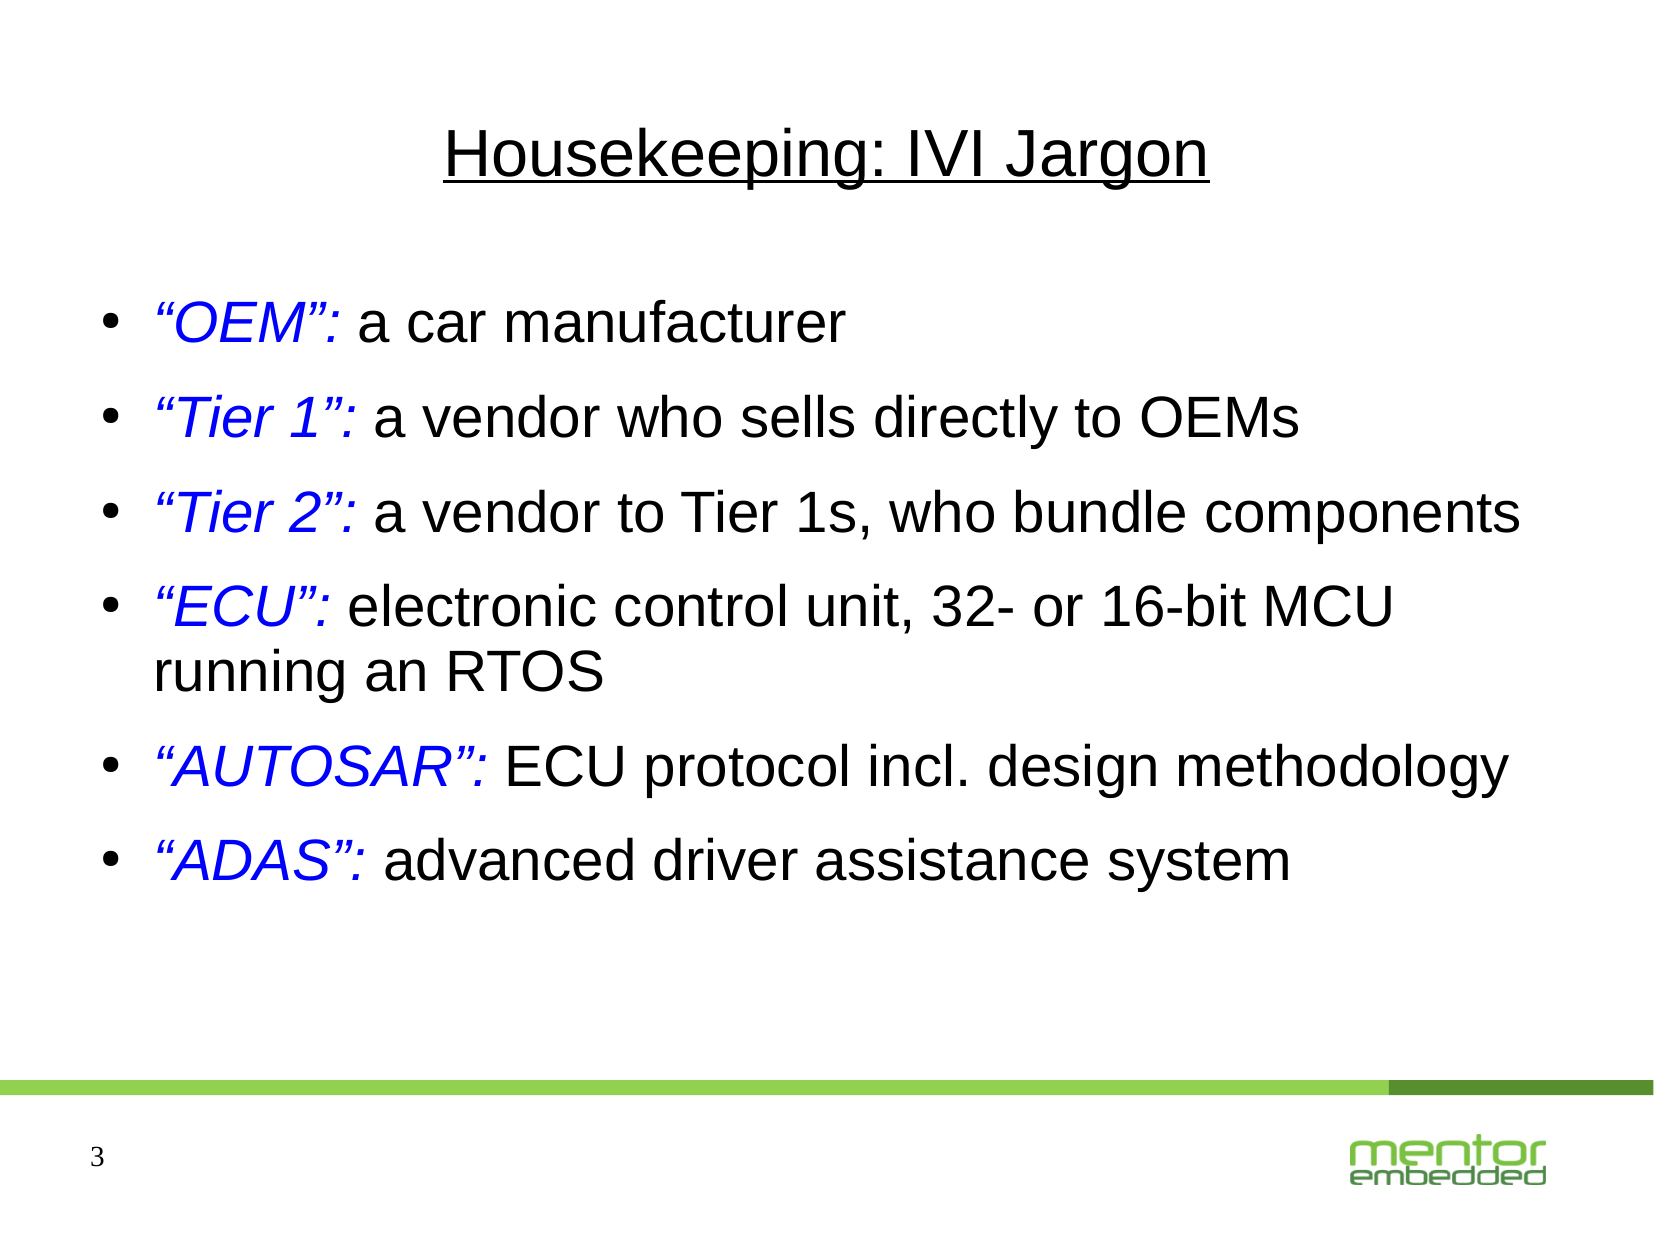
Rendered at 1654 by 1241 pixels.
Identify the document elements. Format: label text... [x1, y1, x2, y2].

title Housekeeping: IVI Jargon [82, 49, 1571, 257]
list “OEM”: a car manufacturer “Tier 1”: a vendor who sells directly to OEMs “Tier 2”: a vendor to Tier 1s, who bundle components “ECU”: electronic control unit, 32- or 16-bit MCU running an RTOS “AUTOSAR”: ECU protocol incl. design methodology “ADAS”: advanced driver assistance system [82, 290, 1538, 1010]
picture [1350, 1134, 1546, 1185]
